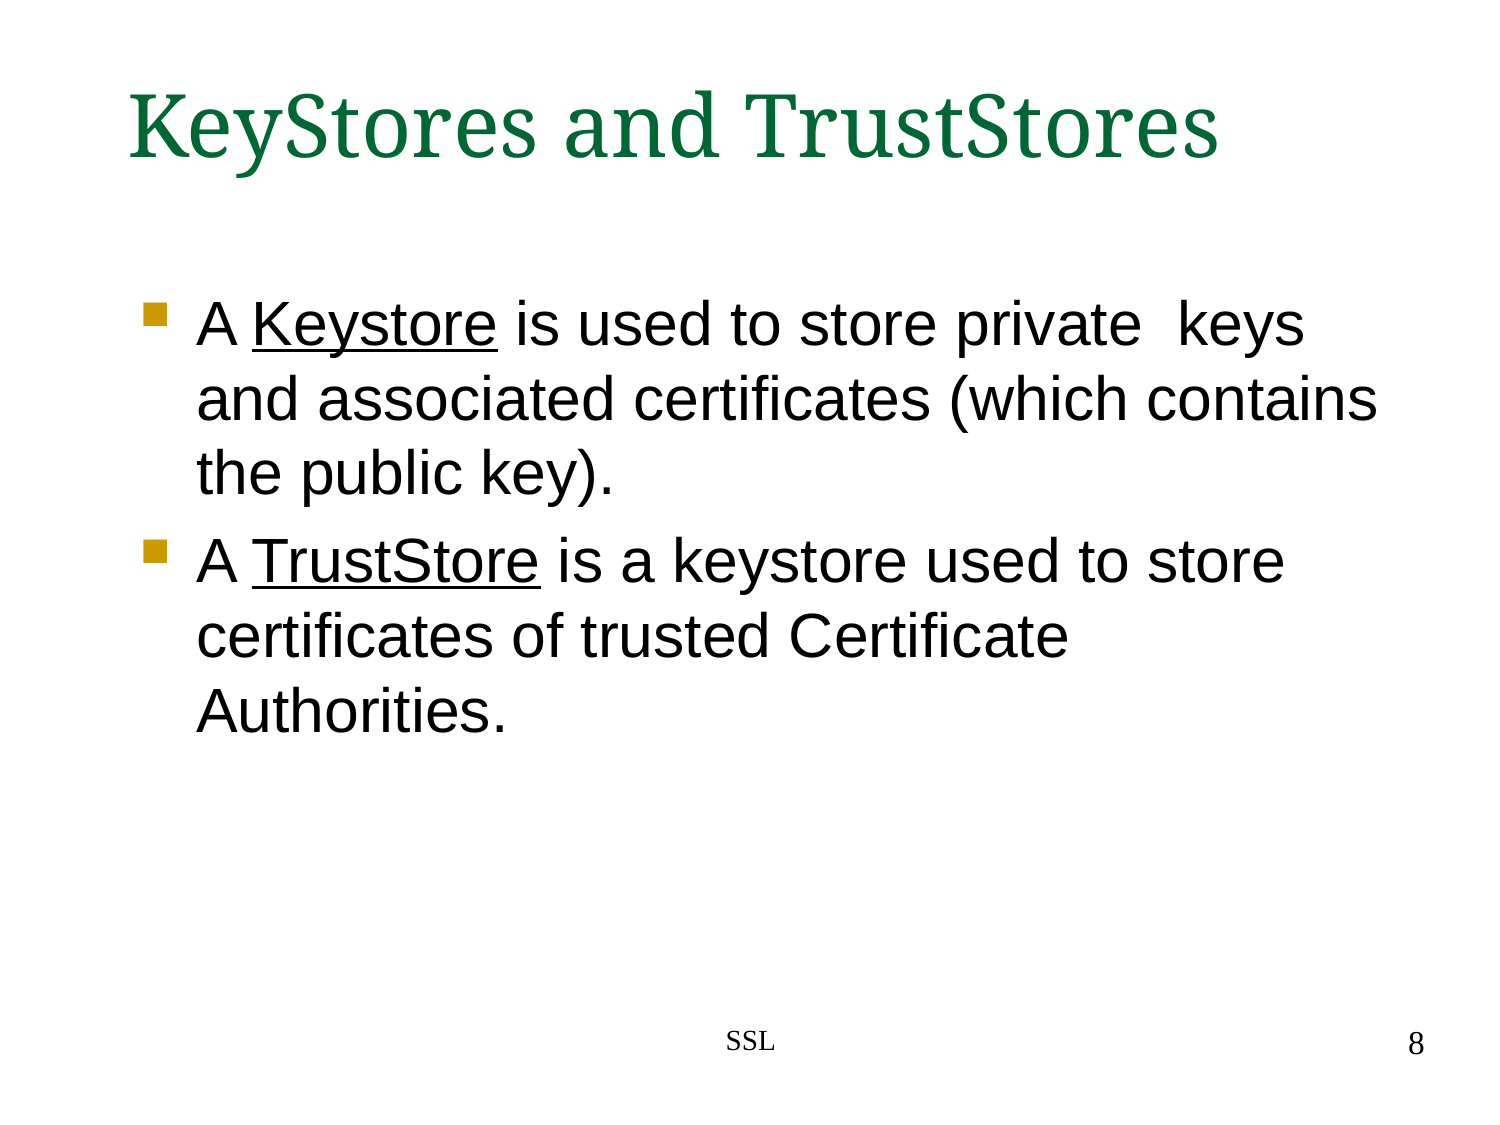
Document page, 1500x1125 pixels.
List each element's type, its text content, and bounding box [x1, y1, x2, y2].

title KeyStores and TrustStores [112, 62, 1388, 250]
list A Keystore is used to store private keys and associated certificates (which contains the public key). A TrustStore is a keystore used to store certificates of trusted Certificate Authorities. [125, 275, 1400, 988]
